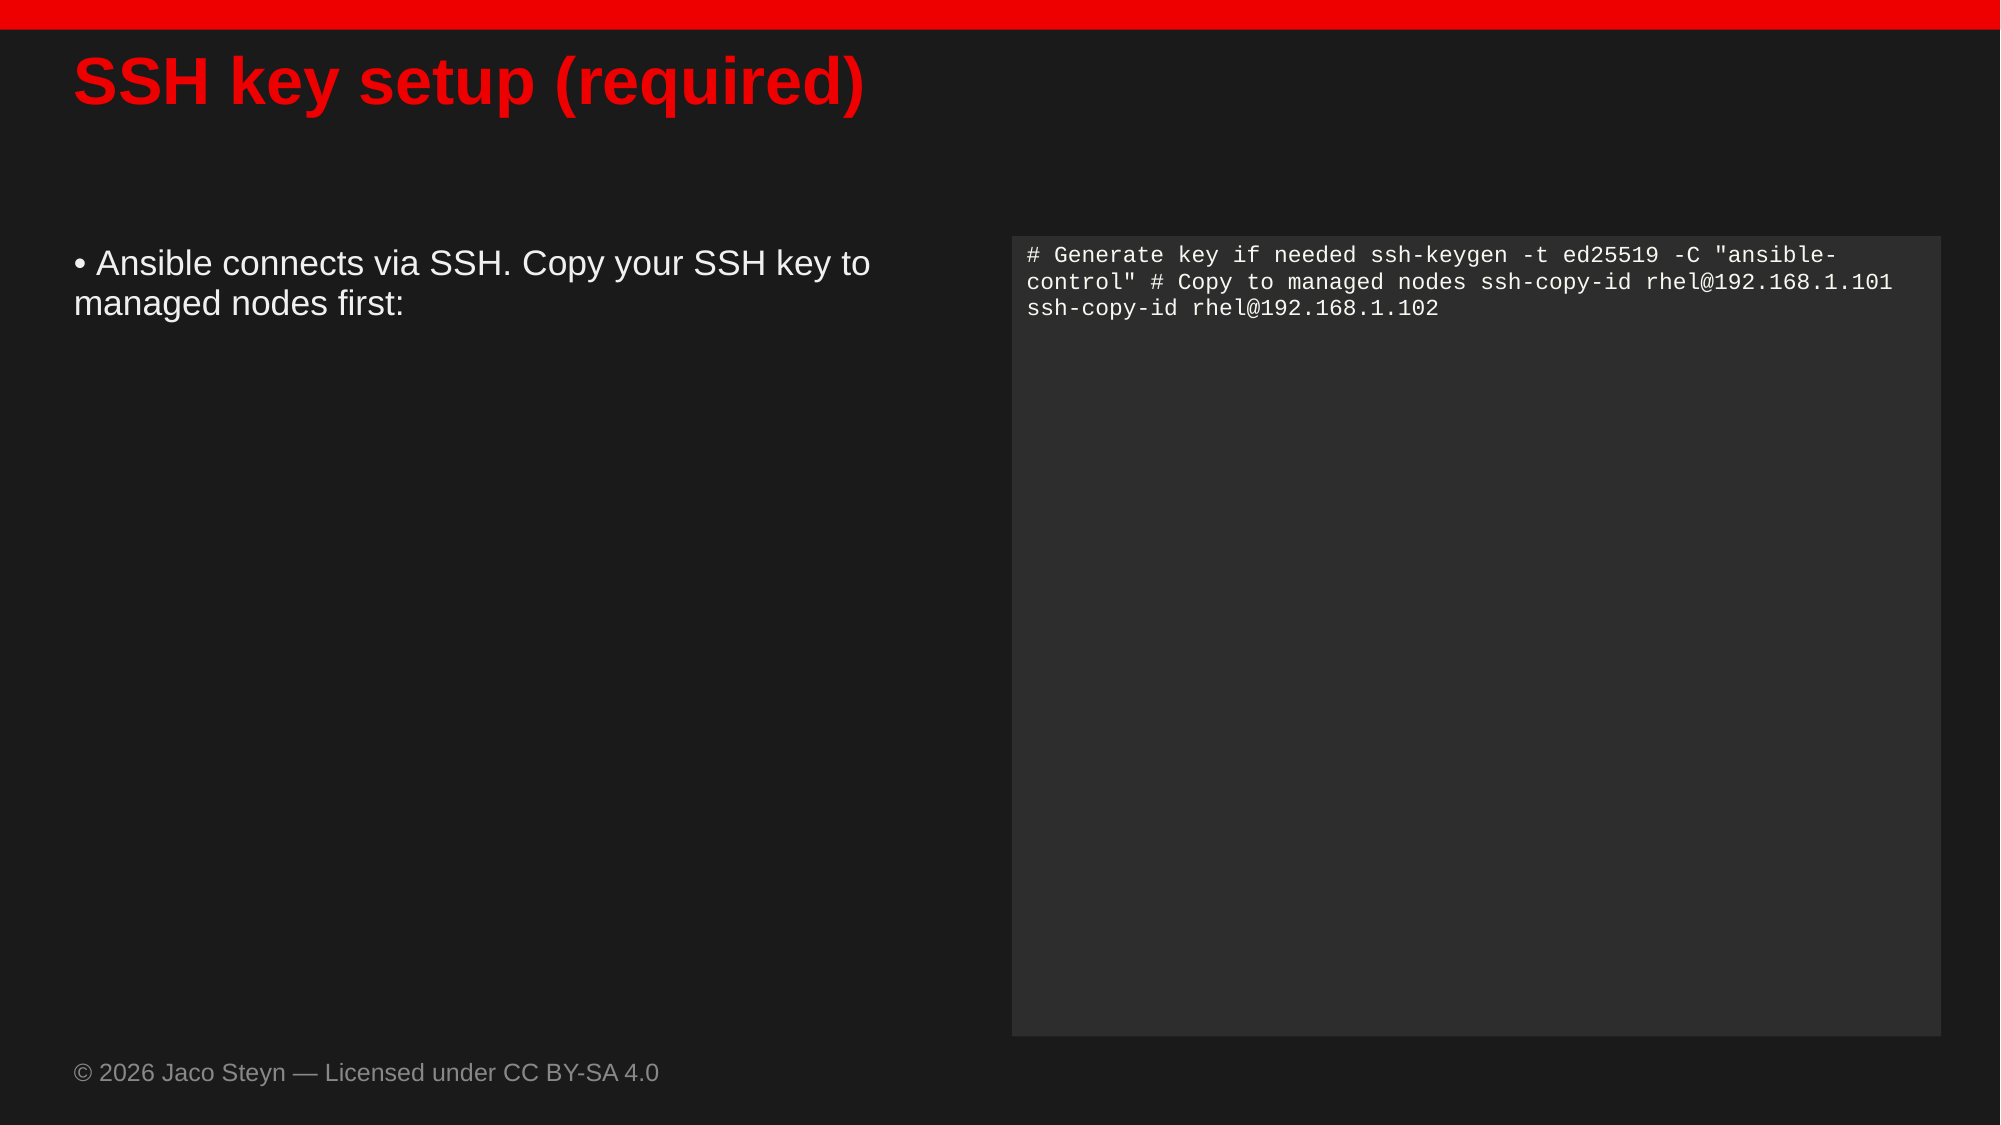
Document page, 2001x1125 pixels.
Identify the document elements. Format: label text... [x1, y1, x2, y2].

text_box [0, 0, 2001, 30]
text_box SSH key setup (required) [59, 36, 1942, 208]
text_box © 2026 Jaco Steyn — Licensed under CC BY-SA 4.0 [59, 1051, 1942, 1093]
text_box # Generate key if needed ssh-keygen -t ed25519 -C "ansible-control" # Copy to managed nodes ssh-copy-id rhel@192.168.1.101 ssh-copy-id rhel@192.168.1.102 [1011, 236, 1942, 1037]
text_box • Ansible connects via SSH. Copy your SSH key to managed nodes first: [59, 236, 989, 1037]
